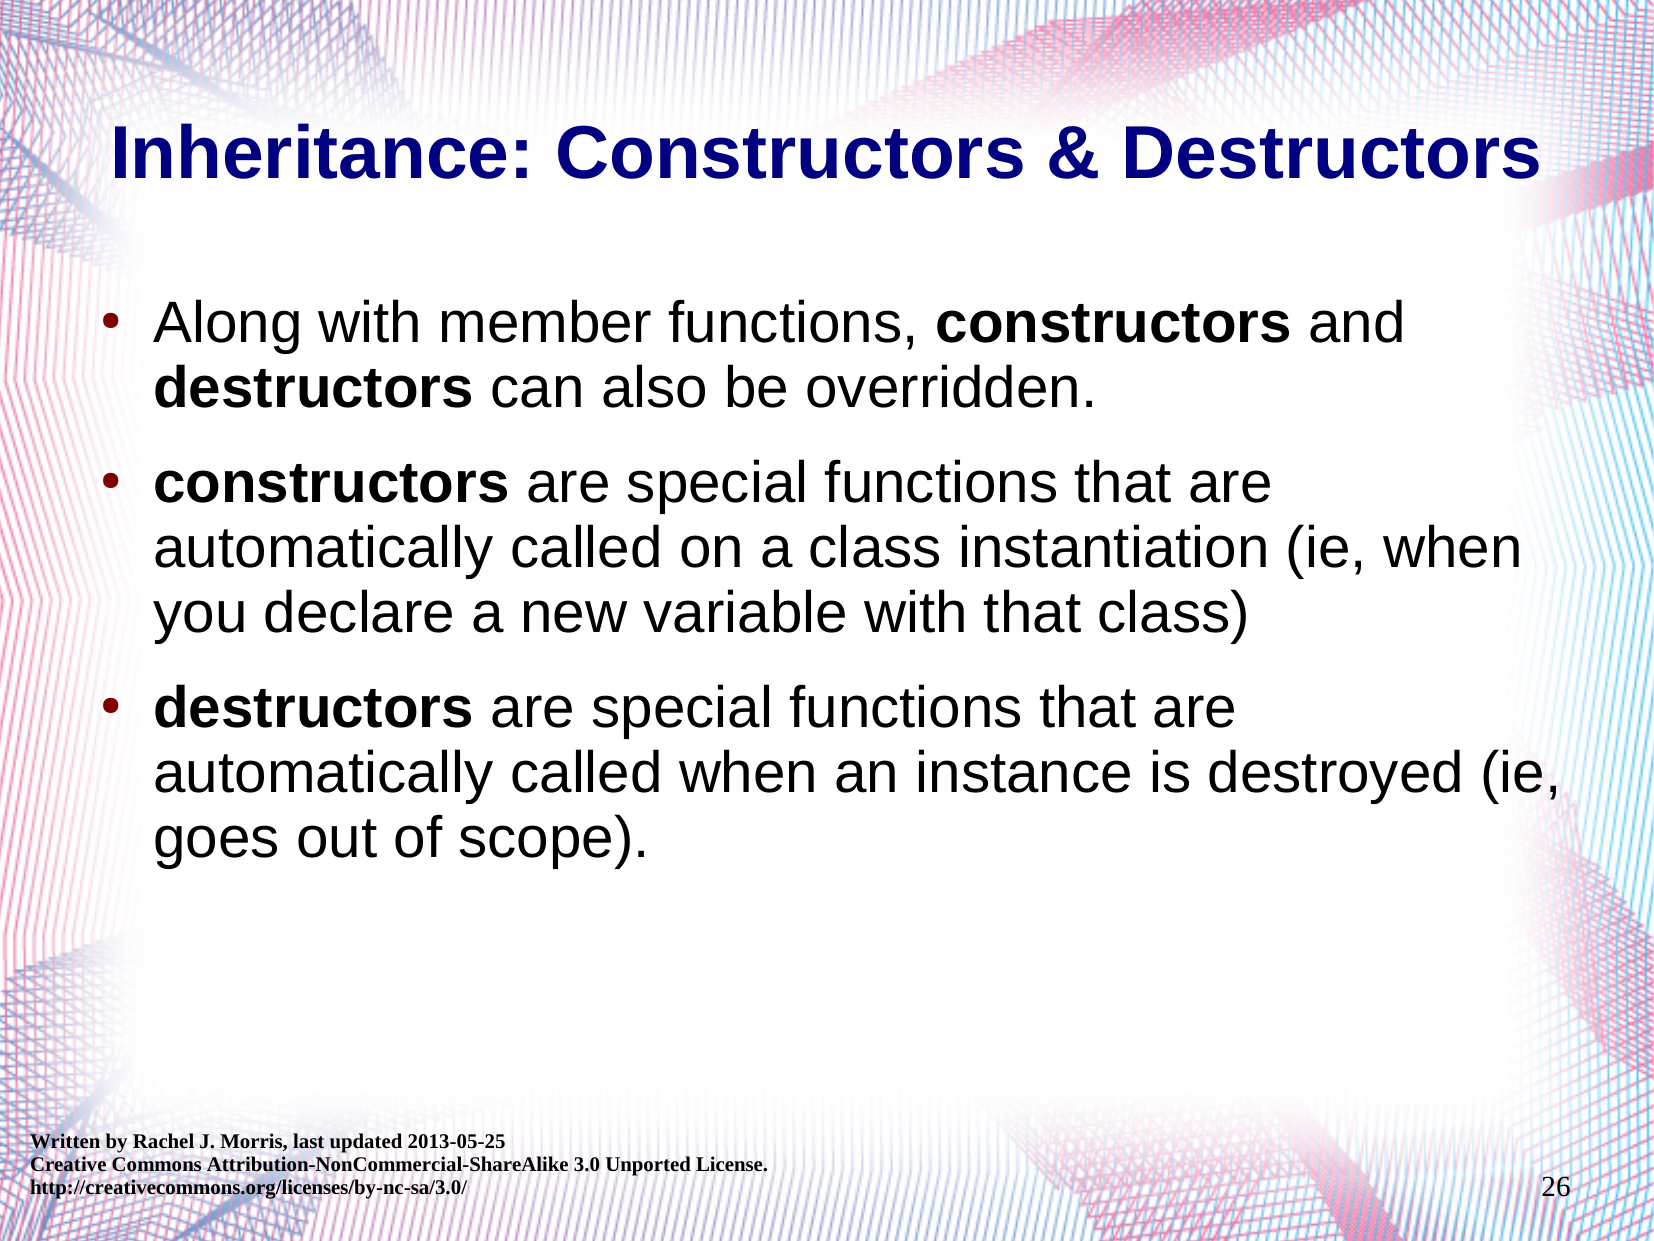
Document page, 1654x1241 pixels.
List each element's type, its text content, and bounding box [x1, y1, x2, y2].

picture [0, 0, 1654, 1241]
list Along with member functions, constructors and destructors can also be overridden. constructors are special functions that are automatically called on a class instantiation (ie, when you declare a new variable with that class) destructors are special functions that are automatically called when an instance is destroyed (ie, goes out of scope). [82, 290, 1571, 1010]
title Inheritance: Constructors & Destructors [82, 49, 1571, 257]
